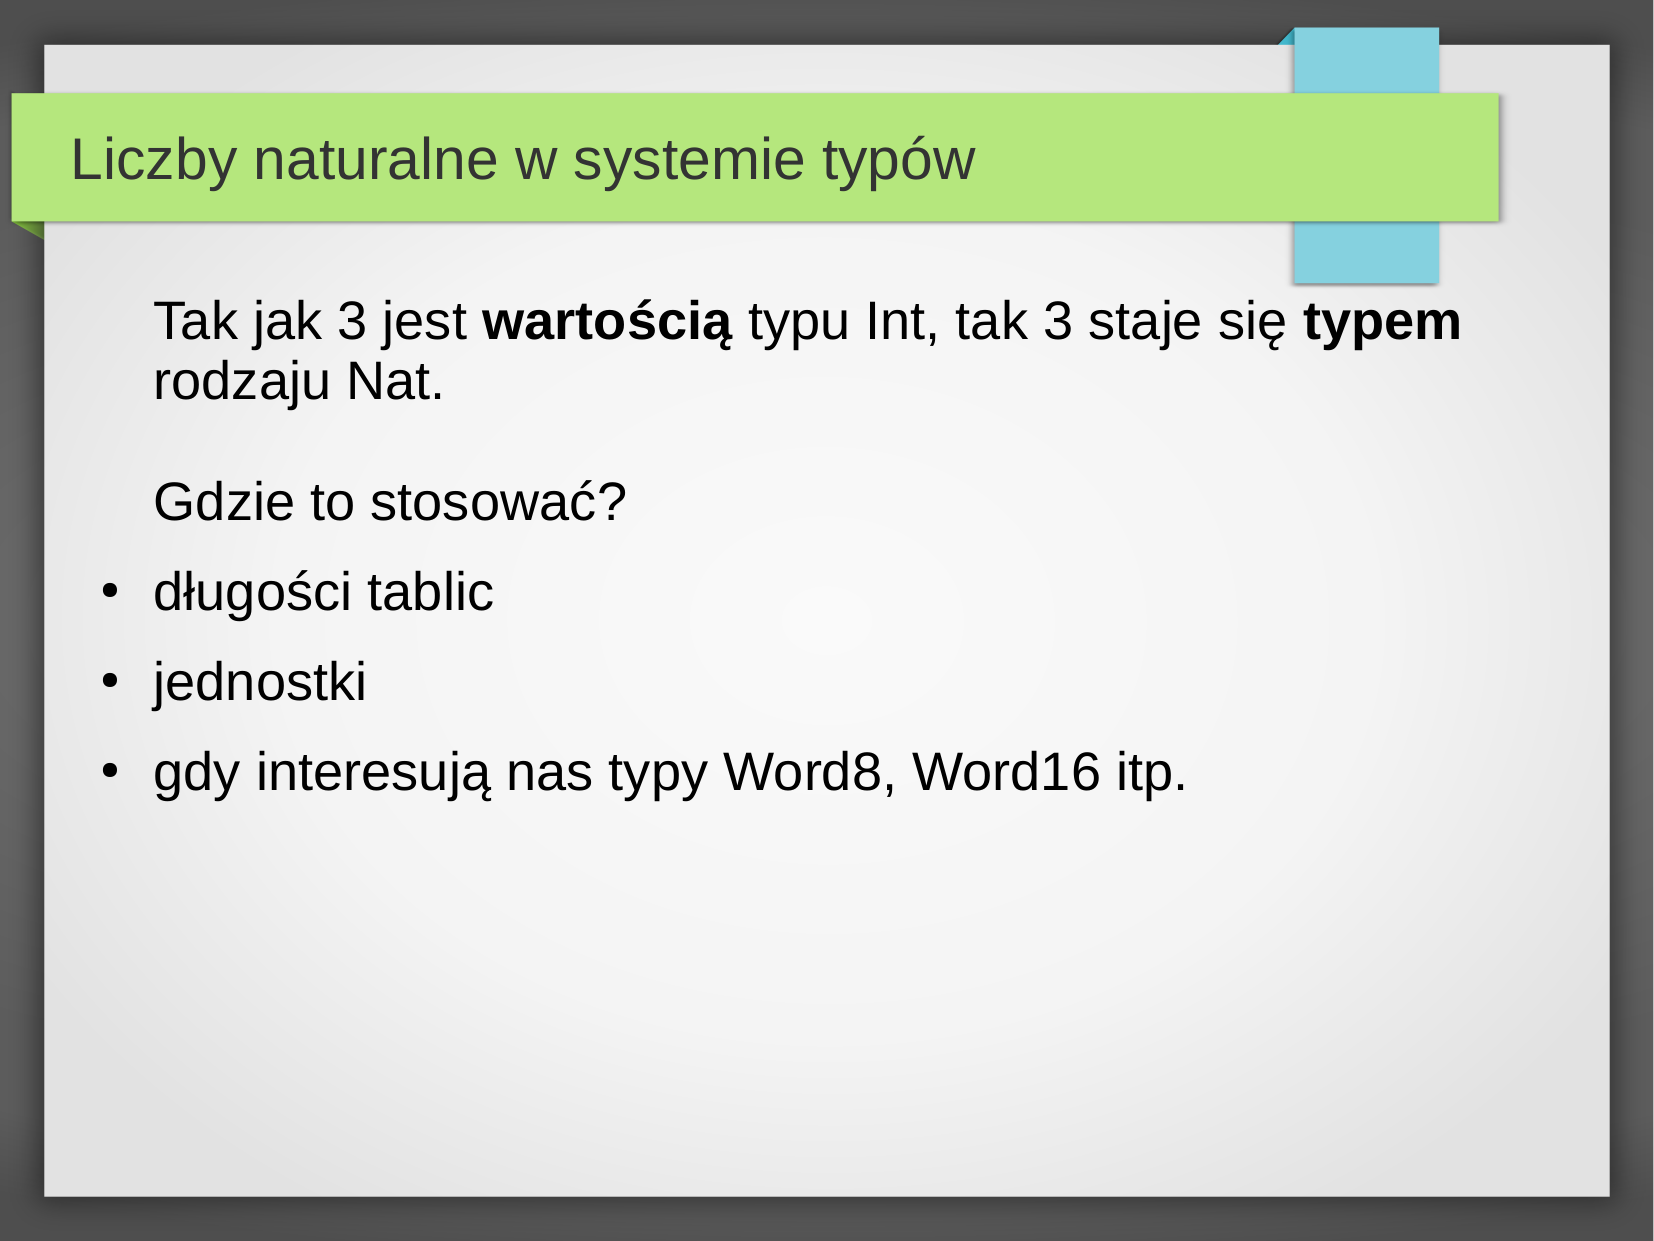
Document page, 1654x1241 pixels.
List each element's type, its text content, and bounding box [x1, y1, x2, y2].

list Tak jak 3 jest wartością typu Int, tak 3 staje się typem rodzaju Nat. Gdzie to stosować? długości tablic jednostki gdy interesują nas typy Word8, Word16 itp. [82, 290, 1571, 1010]
picture [0, 0, 1654, 1241]
title Liczby naturalne w systemie typów [70, 106, 1229, 213]
